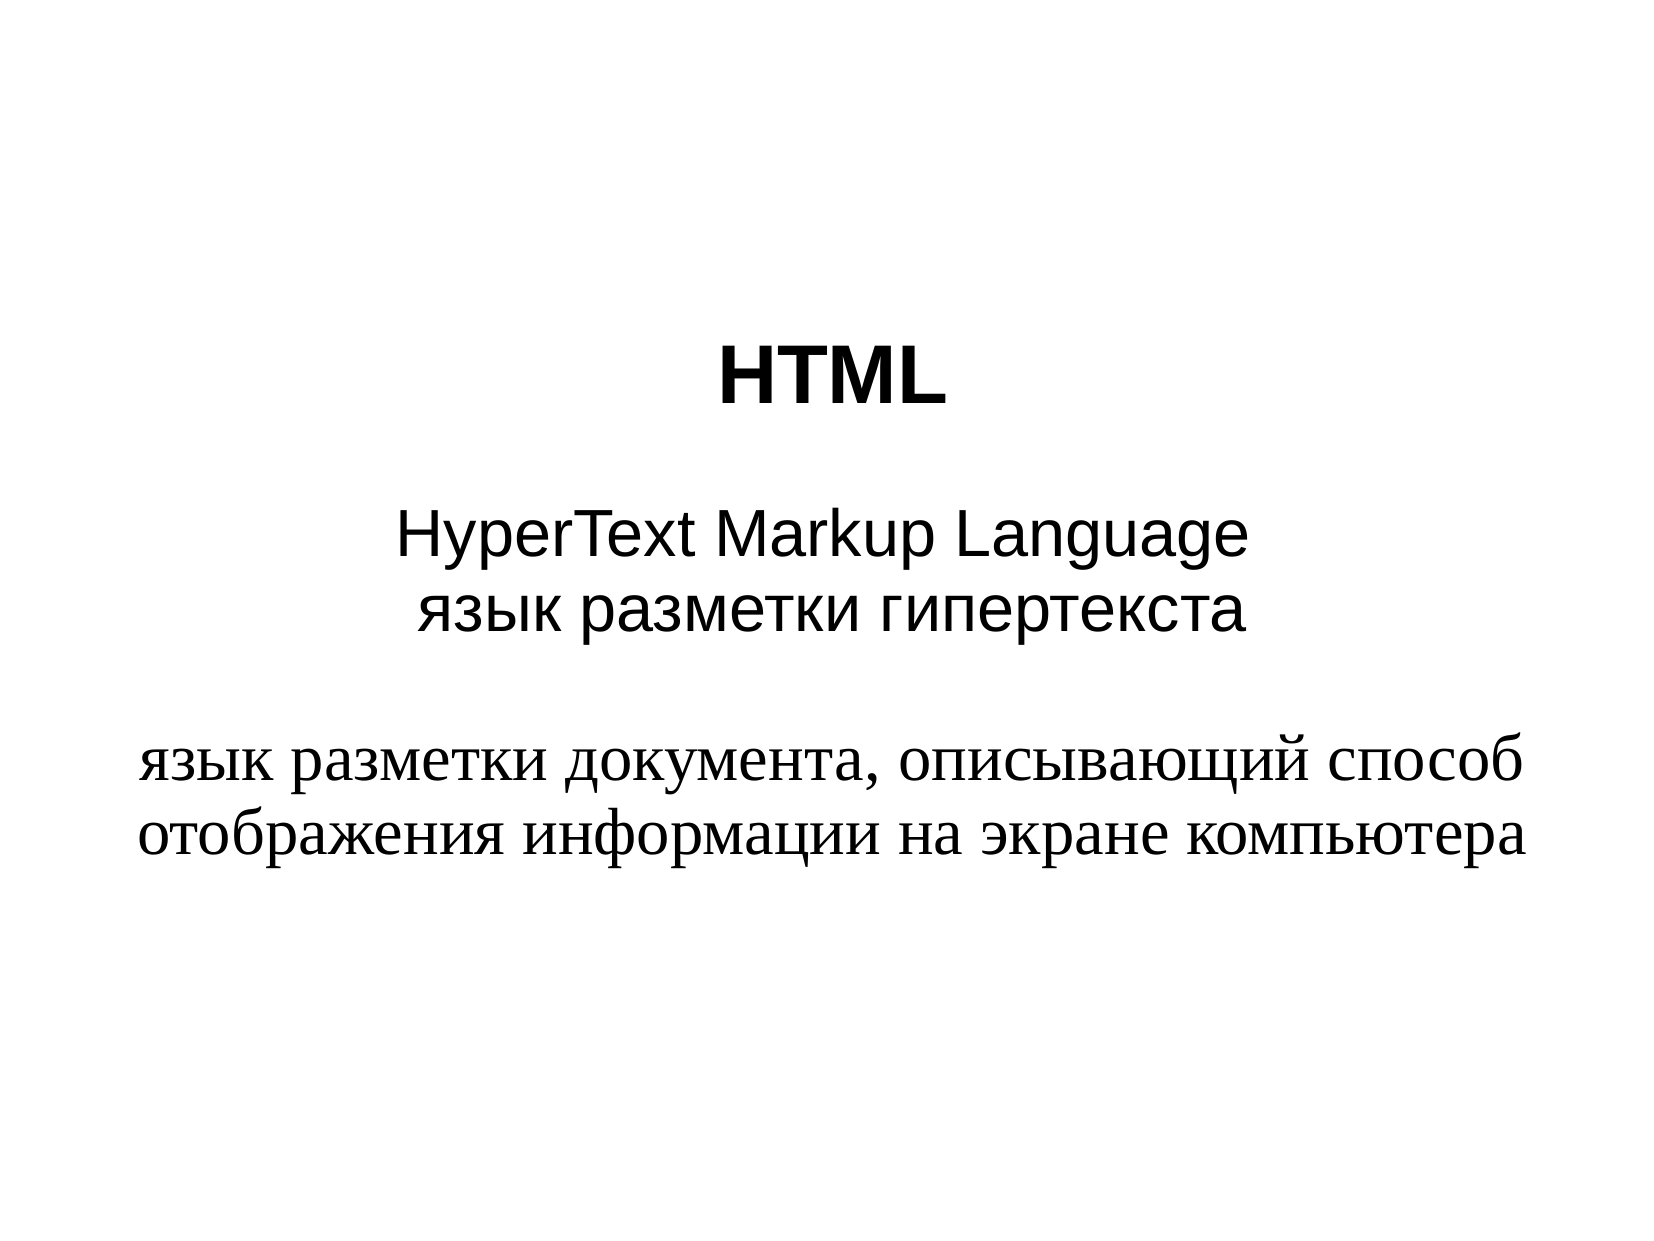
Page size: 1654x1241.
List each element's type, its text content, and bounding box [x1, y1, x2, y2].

subtitle HTML HyperText Markup Language язык разметки гипертекста язык разметки документа, описывающий способ отображения информации на экране компьютера [88, 88, 1577, 1109]
